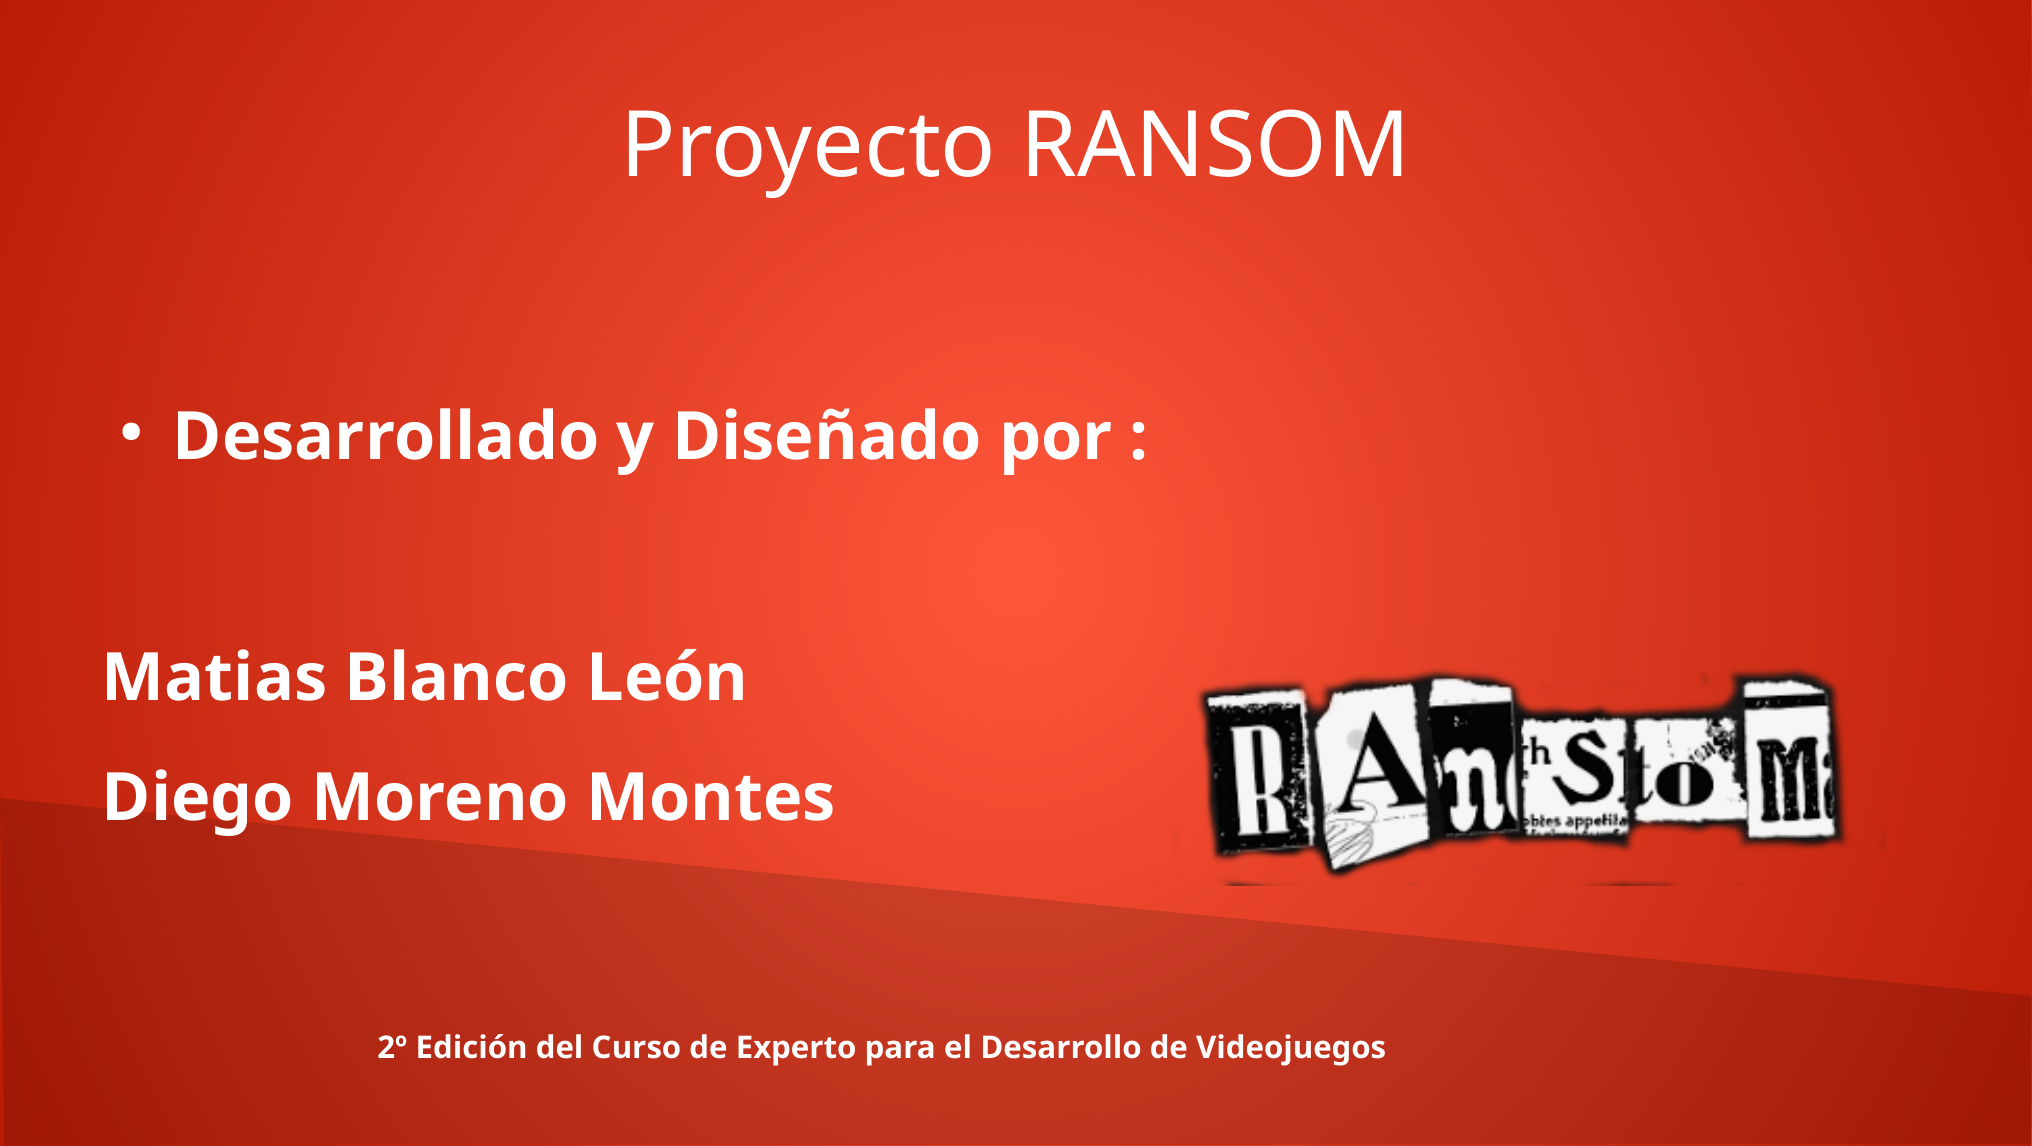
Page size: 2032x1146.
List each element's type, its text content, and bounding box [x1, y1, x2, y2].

text_box 2º Edición del Curso de Experto para el Desarrollo de Videojuegos [362, 1017, 1669, 1085]
list Desarrollado y Diseñado por : Matias Blanco León Diego Moreno Montes [101, 268, 1930, 933]
title Proyecto RANSOM [101, 45, 1930, 237]
picture [1157, 650, 1887, 886]
